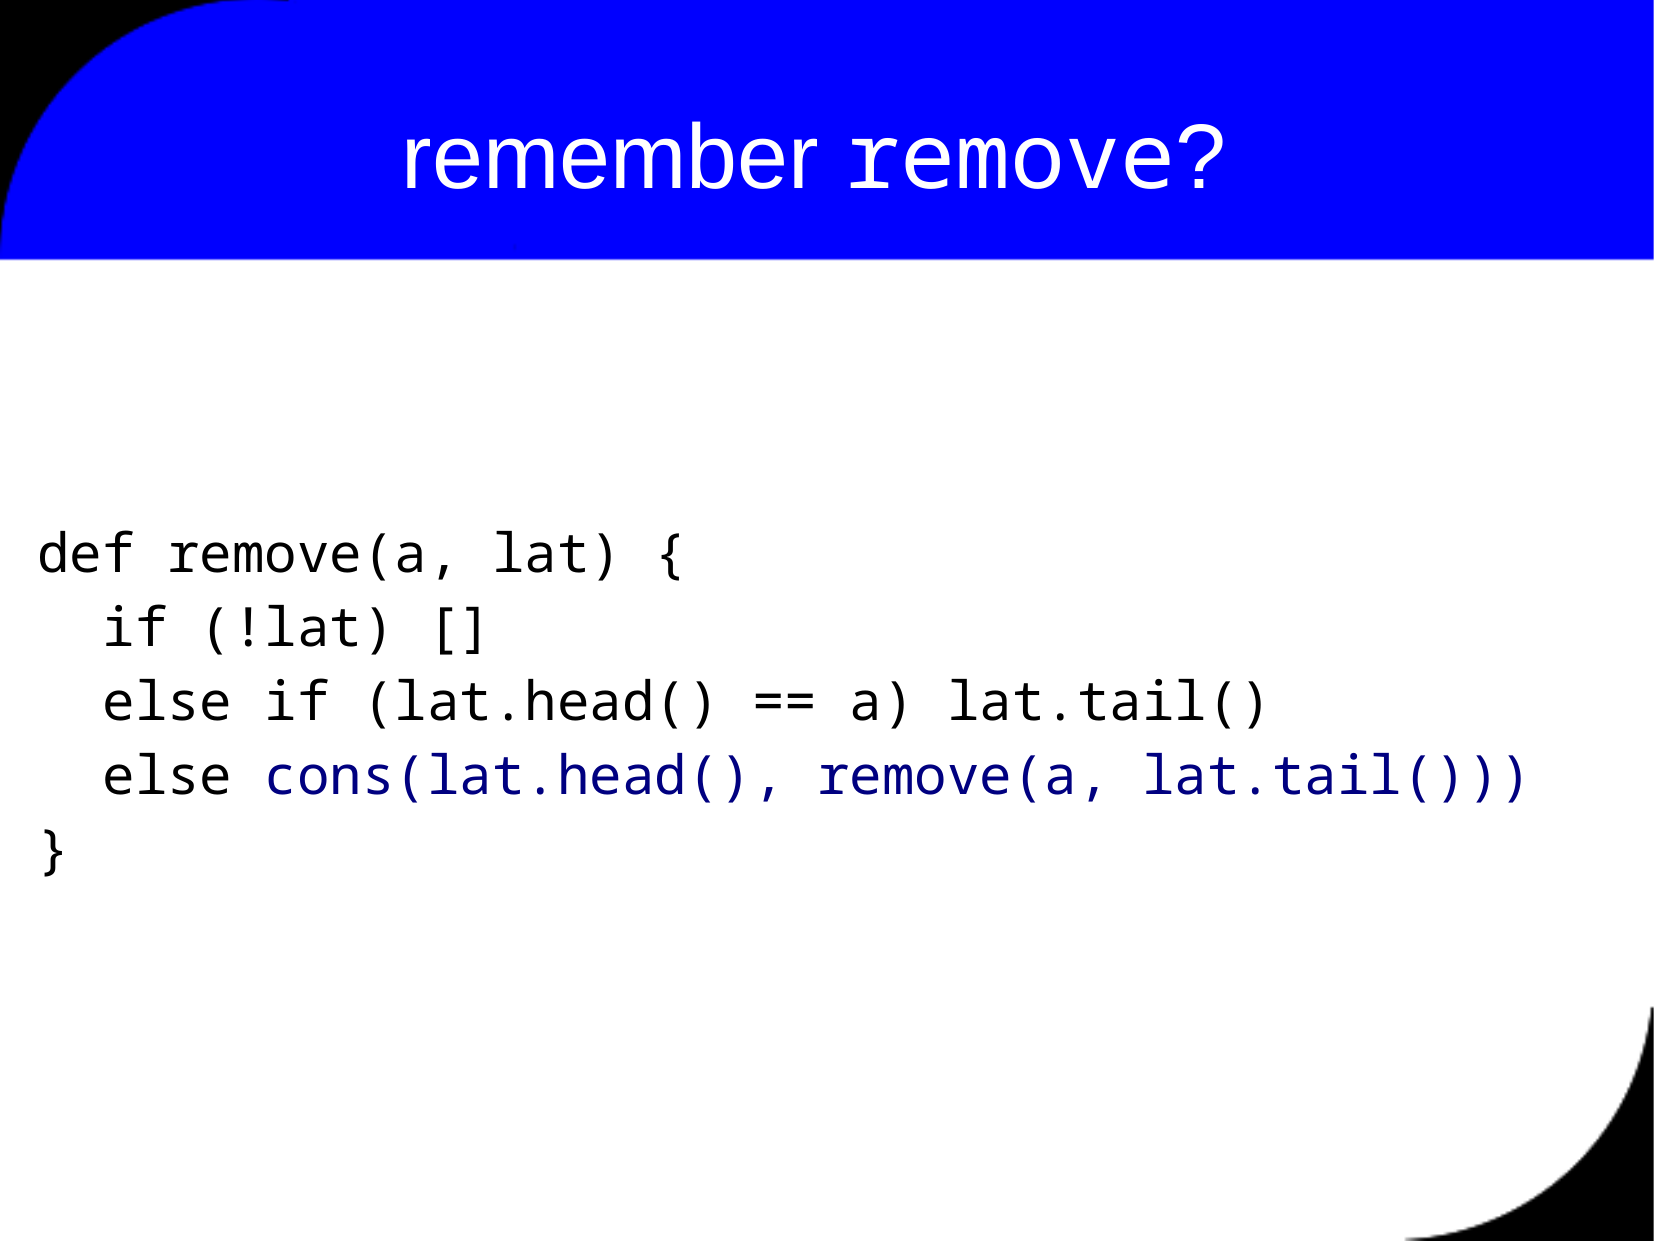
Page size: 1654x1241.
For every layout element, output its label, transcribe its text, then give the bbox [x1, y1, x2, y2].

picture [0, 0, 1654, 1241]
subtitle def remove(a, lat) { if (!lat) [] else if (lat.head() == a) lat.tail() else cons(lat.head(), remove(a, lat.tail())) } [37, 297, 1613, 1102]
title remember remove? [82, 56, 1571, 250]
